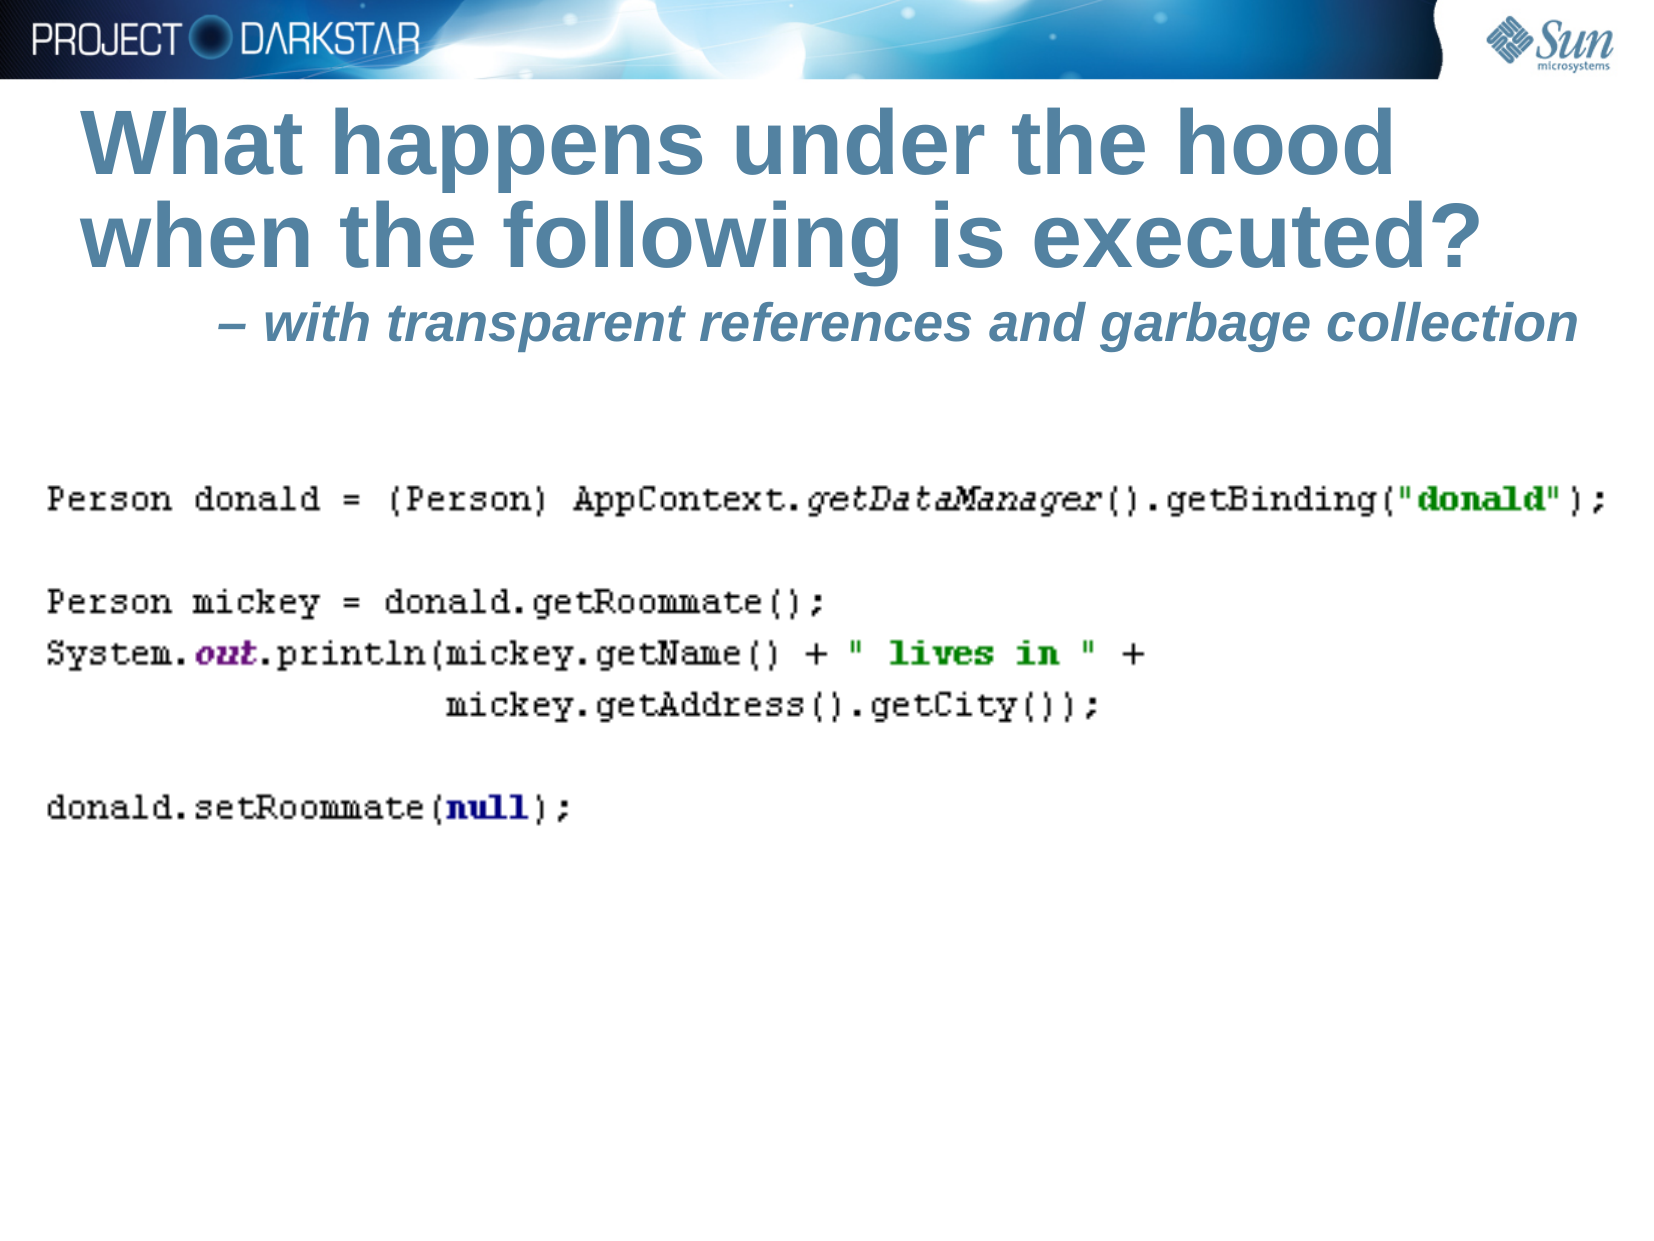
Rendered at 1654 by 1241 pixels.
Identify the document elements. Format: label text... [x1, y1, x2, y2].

title What happens under the hood when the following is executed? [80, 94, 1582, 291]
picture [31, 472, 1625, 844]
picture [0, 0, 1654, 83]
title – with transparent references and garbage collection [80, 293, 1582, 356]
